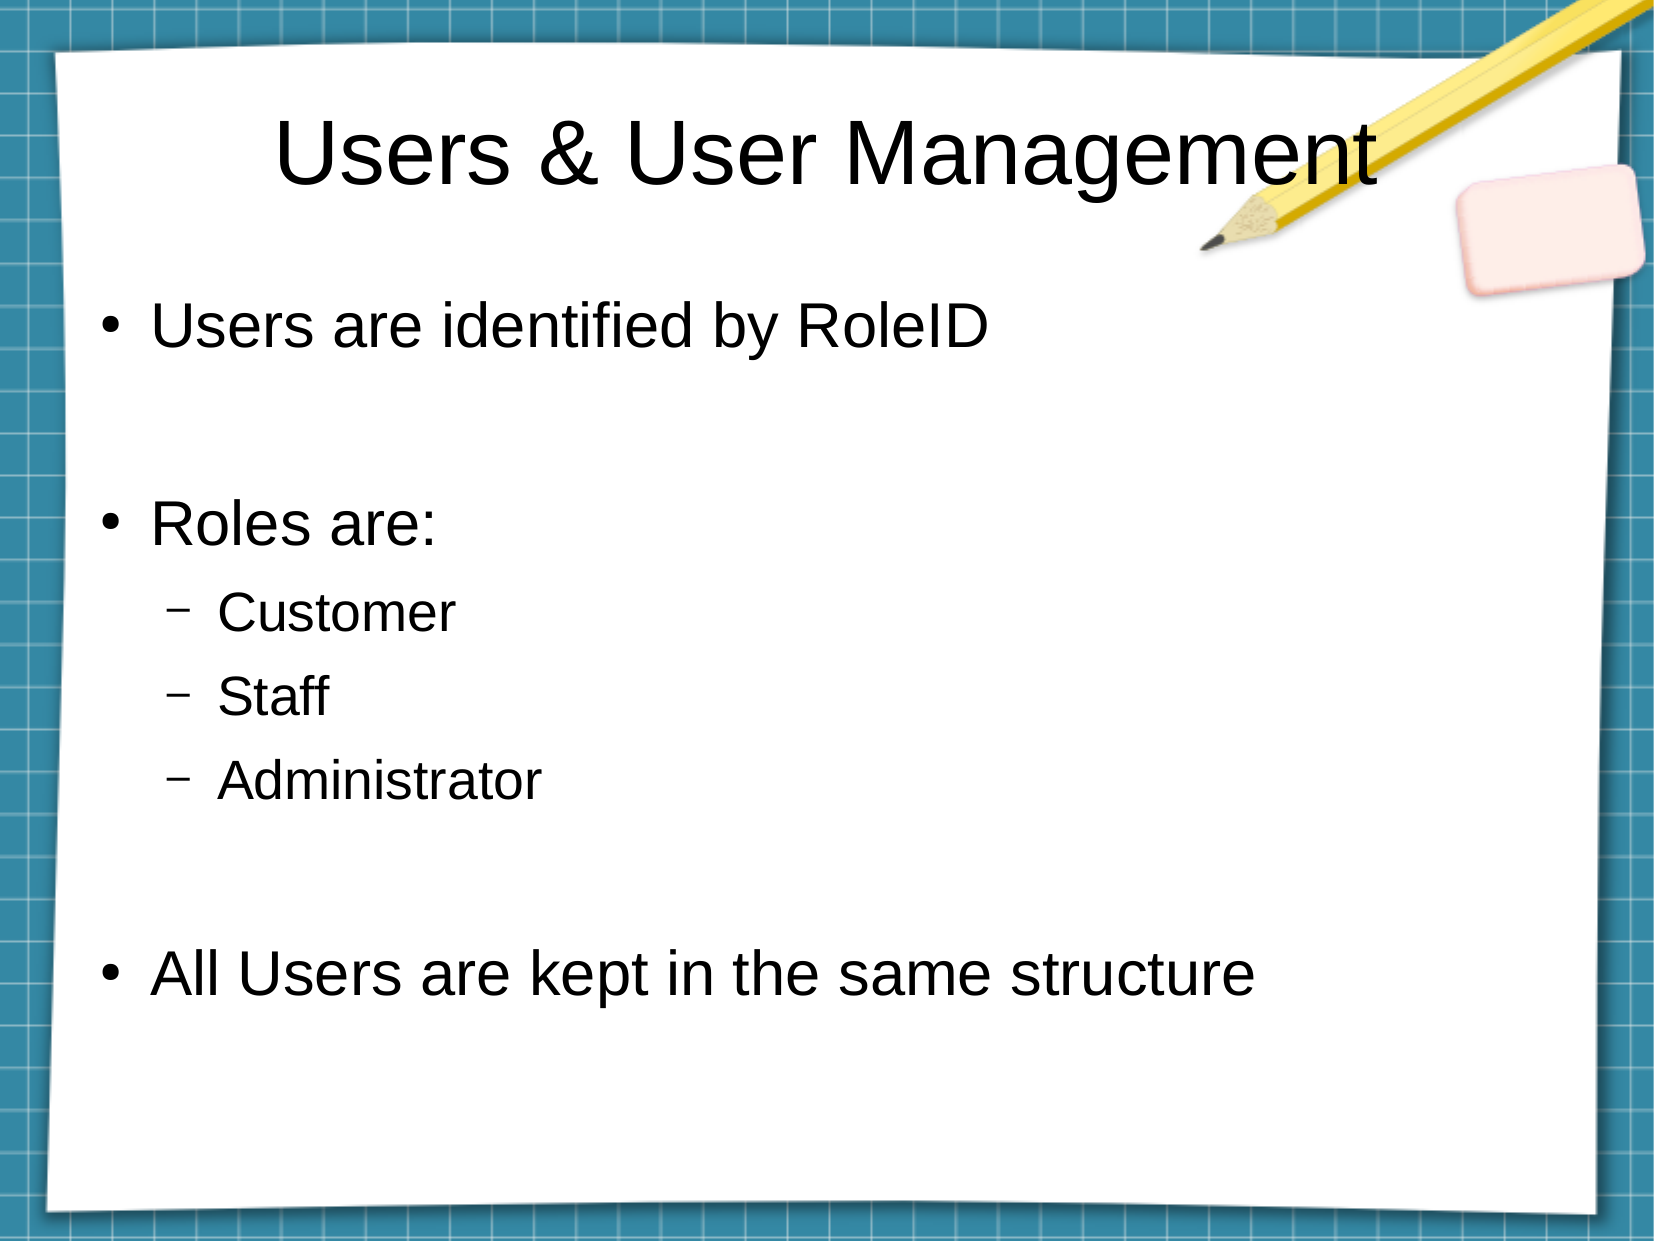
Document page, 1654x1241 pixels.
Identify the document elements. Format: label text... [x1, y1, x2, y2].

list Users are identified by RoleID Roles are: Customer Staff Administrator All Users are kept in the same structure [82, 290, 1571, 1010]
title Users & User Management [82, 49, 1571, 257]
picture [0, 0, 1654, 1241]
